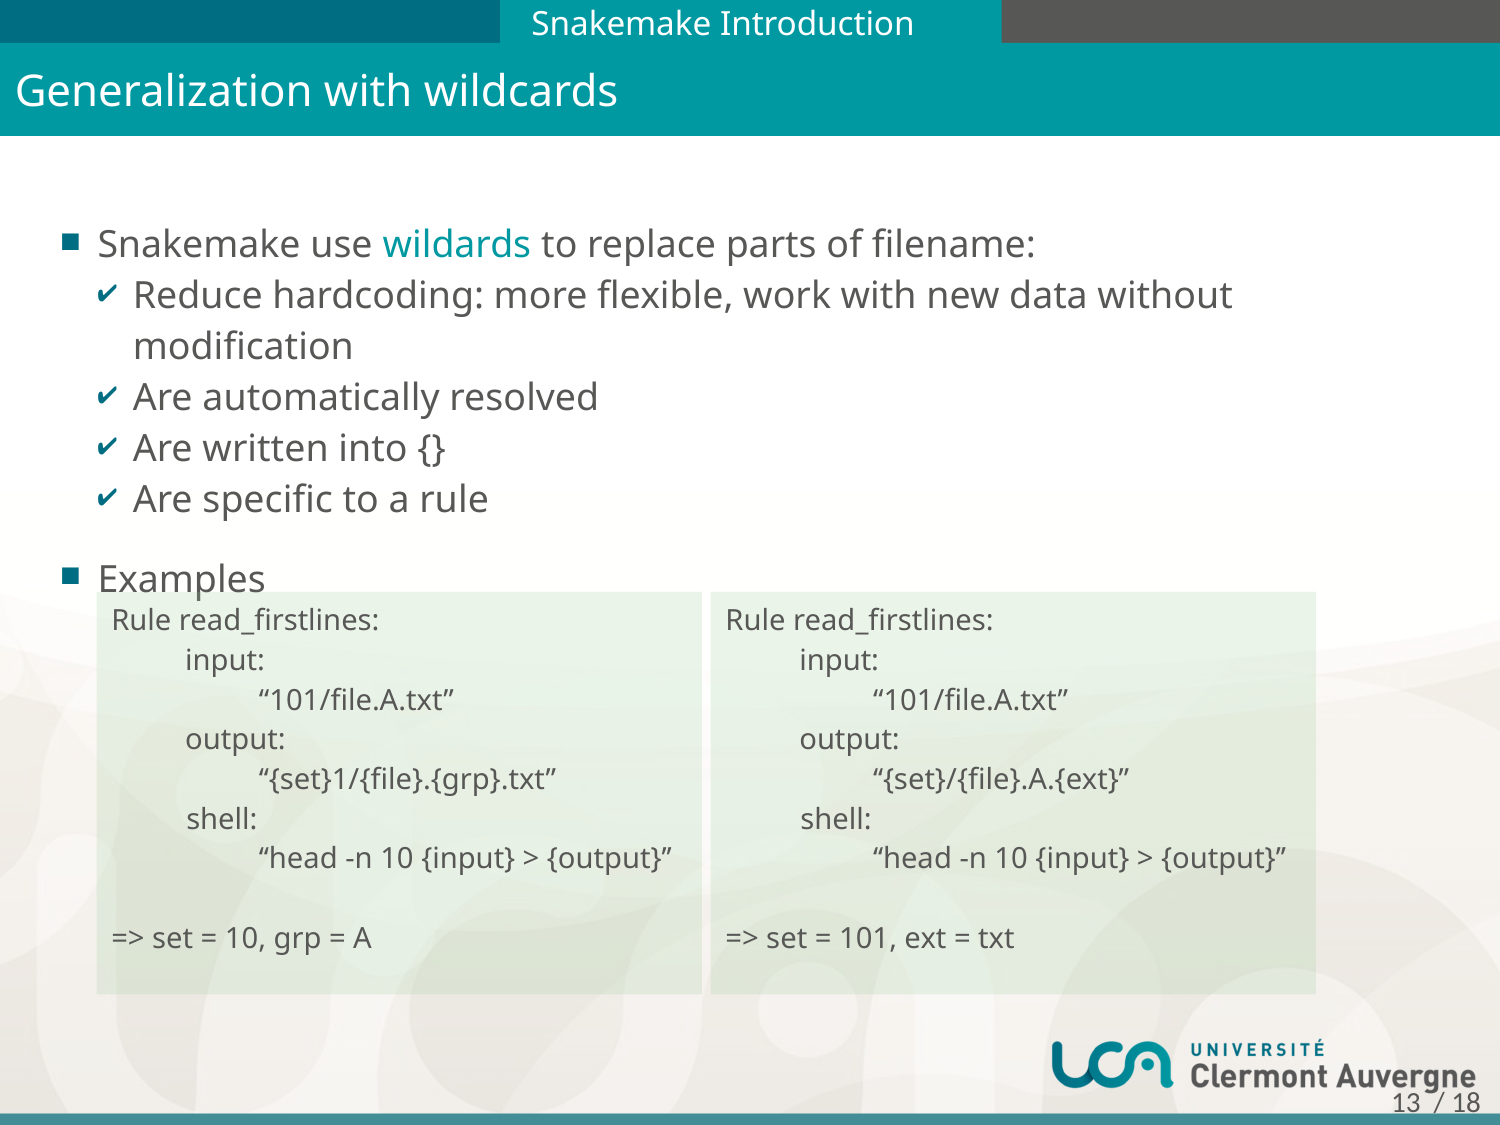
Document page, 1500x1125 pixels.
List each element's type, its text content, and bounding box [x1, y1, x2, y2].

text_box Snakemake Introduction [0, 0, 1500, 57]
text_box Snakemake use wildards to replace parts of filename: Reduce hardcoding: more flexible, work with new data without modification Are automatically resolved Are written into {} Are specific to a rule Examples [47, 159, 1394, 1061]
picture [0, 136, 1500, 1125]
text_box Rule read_firstlines: input: “101/file.A.txt” output: ‘‘{set}/{file}.A.{ext}” shell: ‘‘head -n 10 {input} > {output}’’ => set = 101, ext = txt [710, 591, 1316, 995]
text_box Rule read_firstlines: input: “101/file.A.txt” output: ‘‘{set}1/{file}.{grp}.txt” shell: ‘‘head -n 10 {input} > {output}’’ => set = 10, grp = A [96, 591, 702, 995]
text_box Generalization with wildcards [0, 57, 1500, 136]
